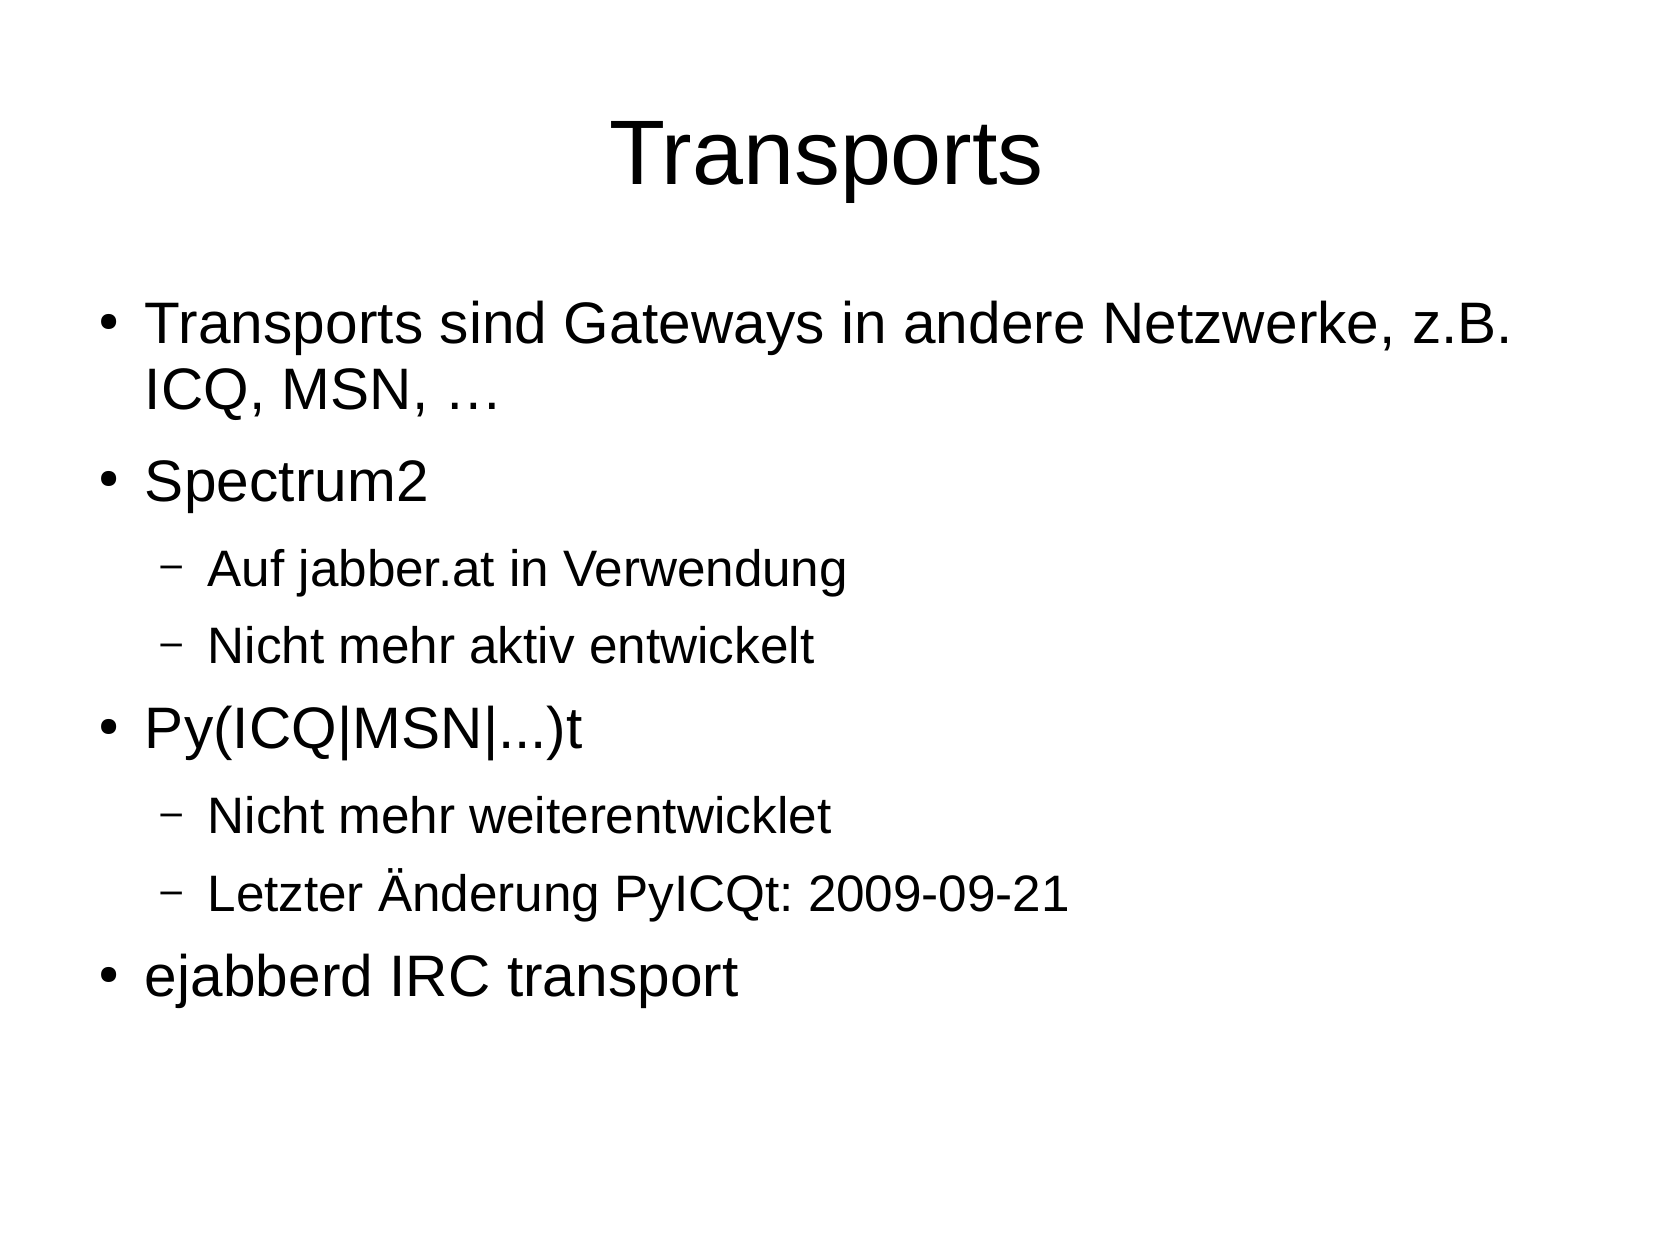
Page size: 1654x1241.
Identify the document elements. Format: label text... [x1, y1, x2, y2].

title Transports [82, 49, 1571, 257]
list Transports sind Gateways in andere Netzwerke, z.B. ICQ, MSN, … Spectrum2 Auf jabber.at in Verwendung Nicht mehr aktiv entwickelt Py(ICQ|MSN|...)t Nicht mehr weiterentwicklet Letzter Änderung PyICQt: 2009-09-21 ejabberd IRC transport [82, 290, 1571, 1010]
